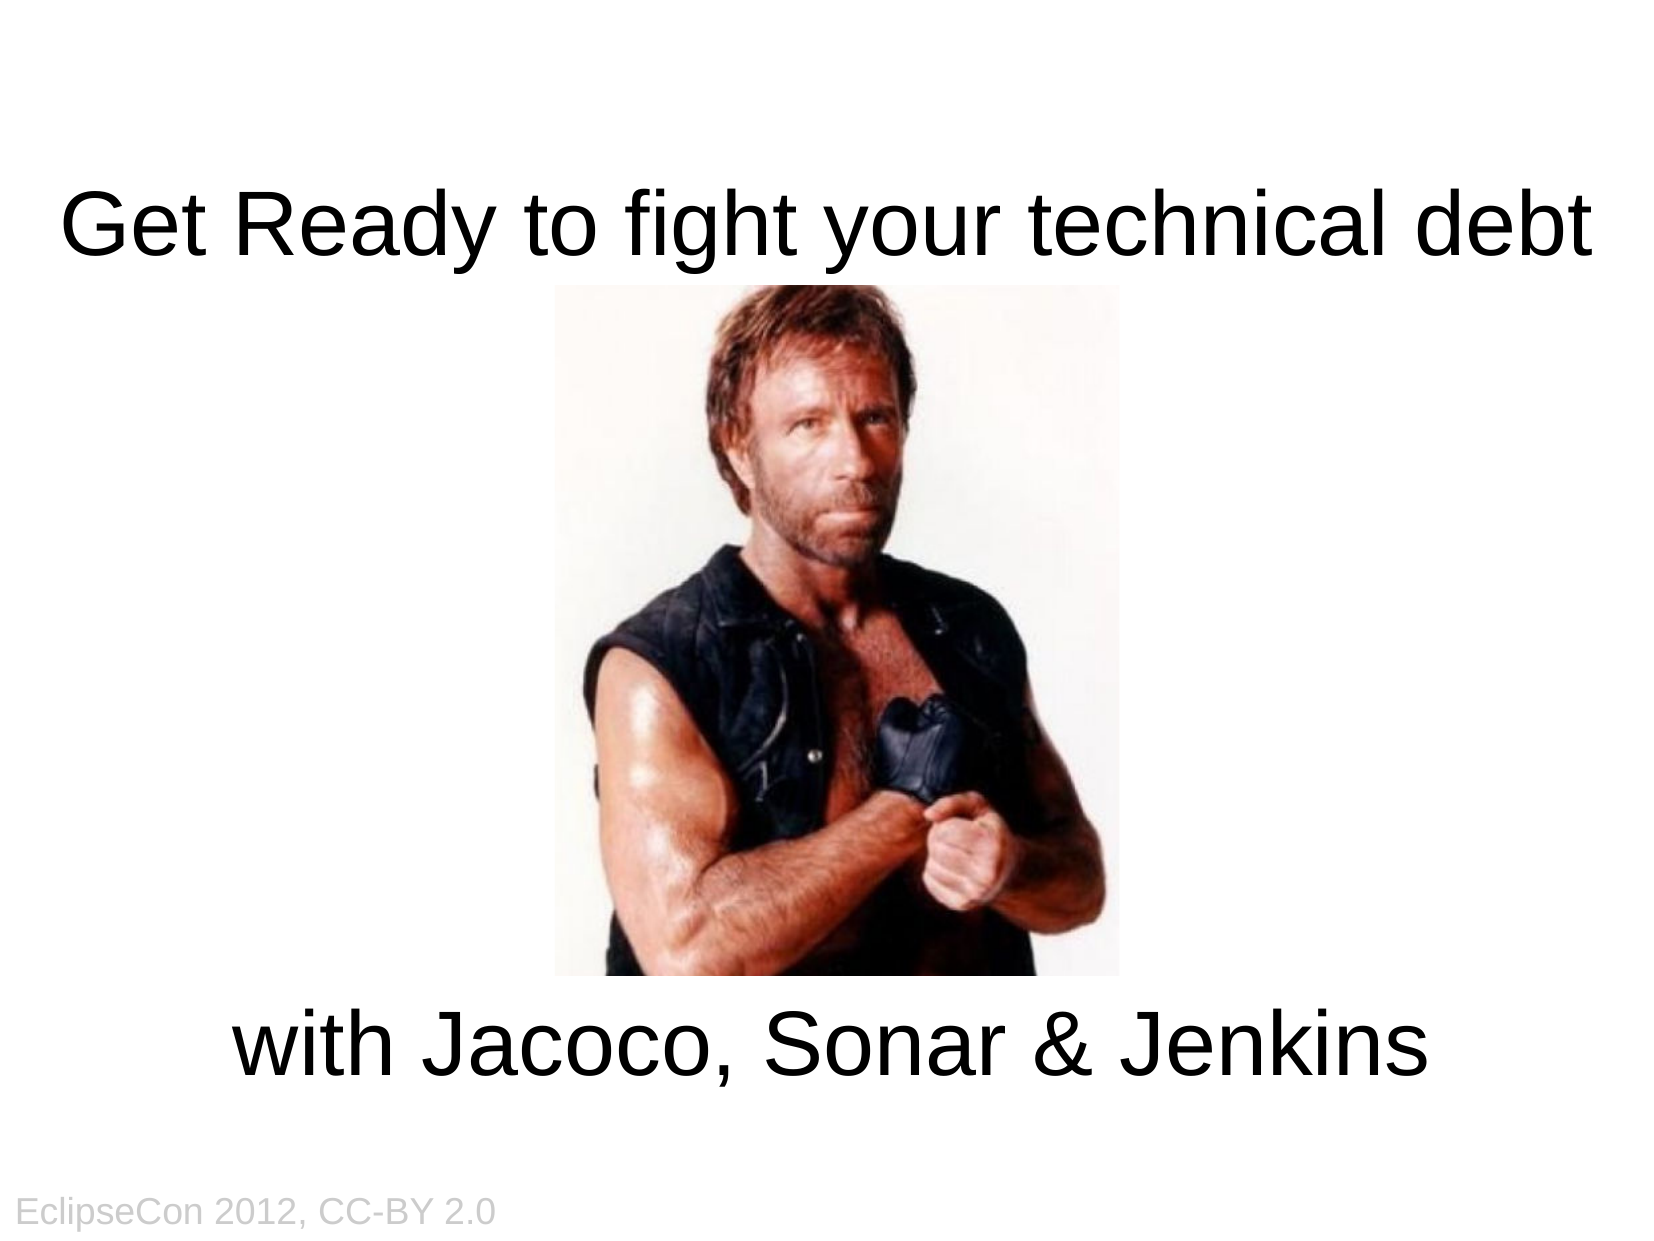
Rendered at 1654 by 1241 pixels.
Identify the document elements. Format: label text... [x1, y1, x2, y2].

text_box EclipseCon 2012, CC-BY 2.0 [0, 1183, 526, 1241]
text_box Get Ready to fight your technical debt with Jacoco, Sonar & Jenkins [45, 165, 1621, 1103]
picture [554, 285, 1120, 976]
